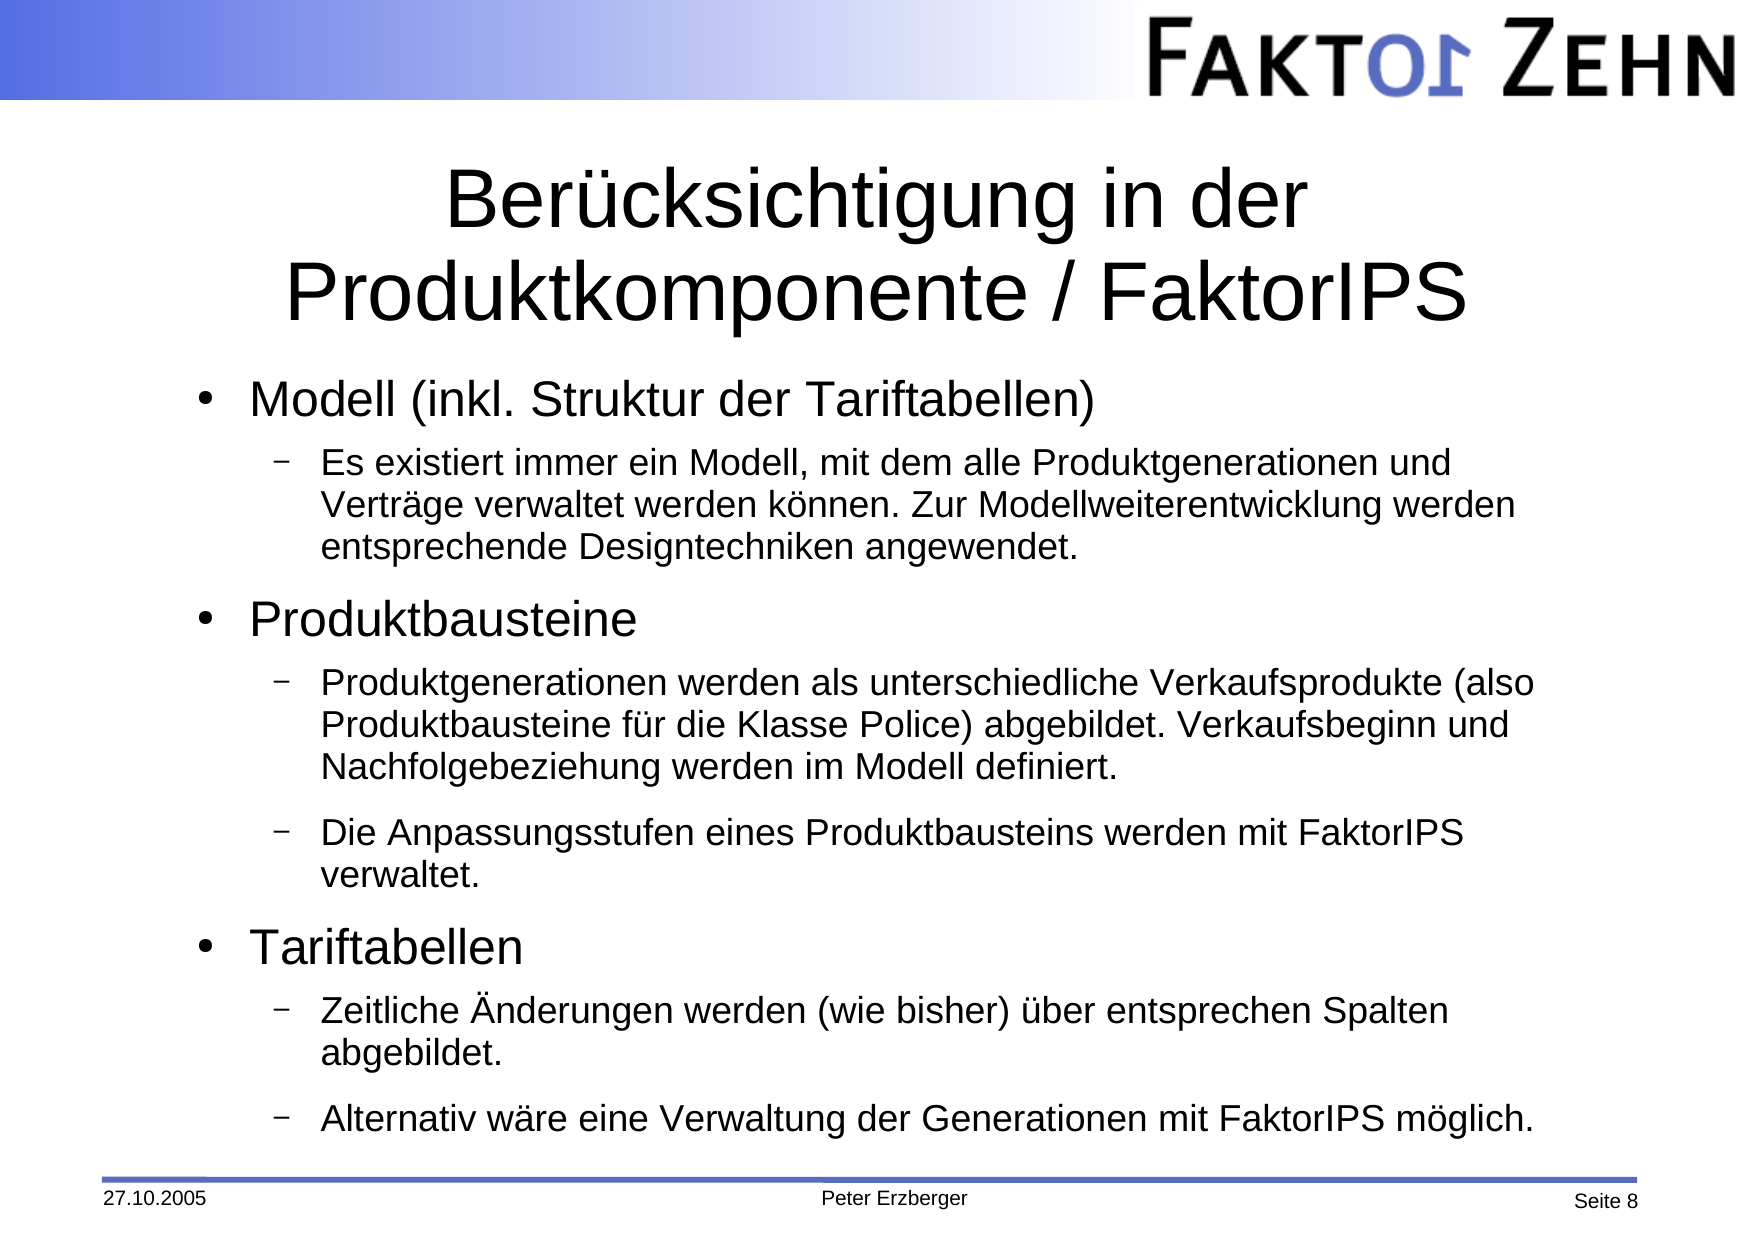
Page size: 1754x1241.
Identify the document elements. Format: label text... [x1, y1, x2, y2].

list Modell (inkl. Struktur der Tariftabellen) Es existiert immer ein Modell, mit dem alle Produktgenerationen und Verträge verwaltet werden können. Zur Modellweiterentwicklung werden entsprechende Designtechniken angewendet. Produktbausteine Produktgenerationen werden als unterschiedliche Verkaufsprodukte (also Produktbausteine für die Klasse Police) abgebildet. Verkaufsbeginn und Nachfolgebeziehung werden im Modell definiert. Die Anpassungsstufen eines Produktbausteins werden mit FaktorIPS verwaltet. Tariftabellen Zeitliche Änderungen werden (wie bisher) über entsprechen Spalten abgebildet. Alternativ wäre eine Verwaltung der Generationen mit FaktorIPS möglich. [179, 371, 1576, 1141]
title Berücksichtigung in der Produktkomponente / FaktorIPS [179, 142, 1576, 349]
picture [1133, 2, 1749, 105]
